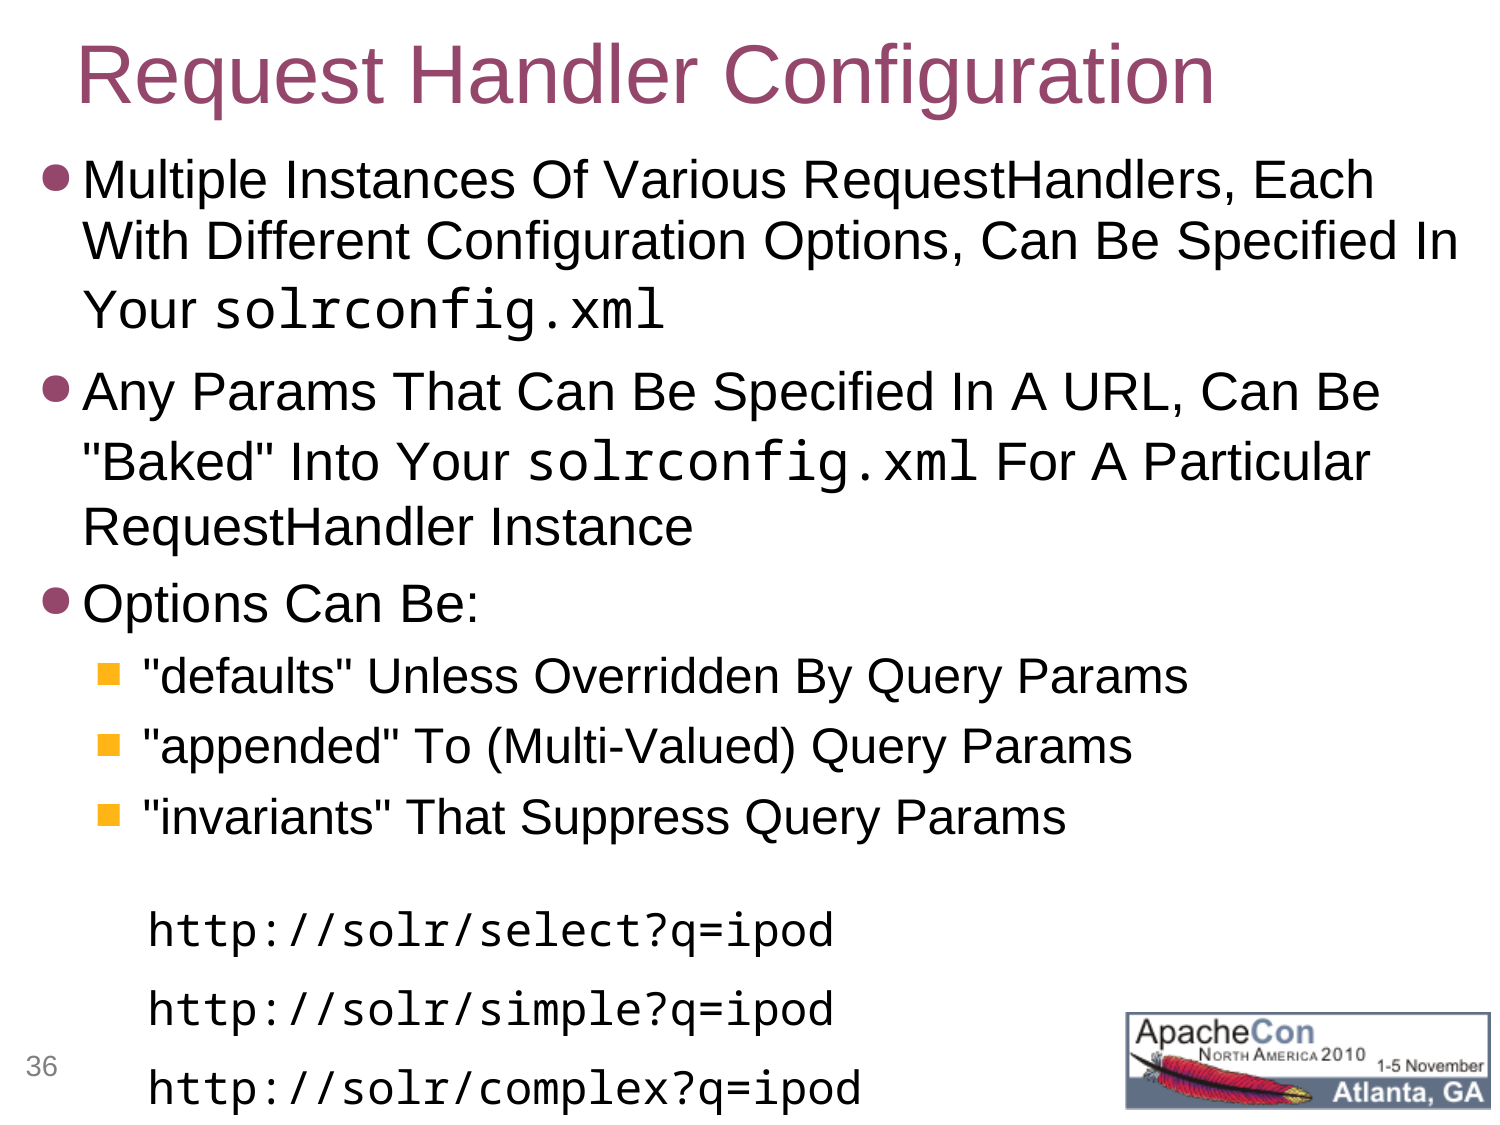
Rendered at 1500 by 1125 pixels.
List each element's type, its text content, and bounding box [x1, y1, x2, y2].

title Request Handler Configuration [75, 0, 1425, 149]
list Multiple Instances Of Various RequestHandlers, Each With Different Configuration Options, Can Be Specified In Your solrconfig.xml Any Params That Can Be Specified In A URL, Can Be "Baked" Into Your solrconfig.xml For A Particular RequestHandler Instance Options Can Be: "defaults" Unless Overridden By Query Params "appended" To (Multi-Valued) Query Params "invariants" That Suppress Query Params http://solr/select?q=ipod http://solr/simple?q=ipod http://solr/complex?q=ipod [37, 149, 1463, 1097]
picture [1125, 1012, 1491, 1110]
